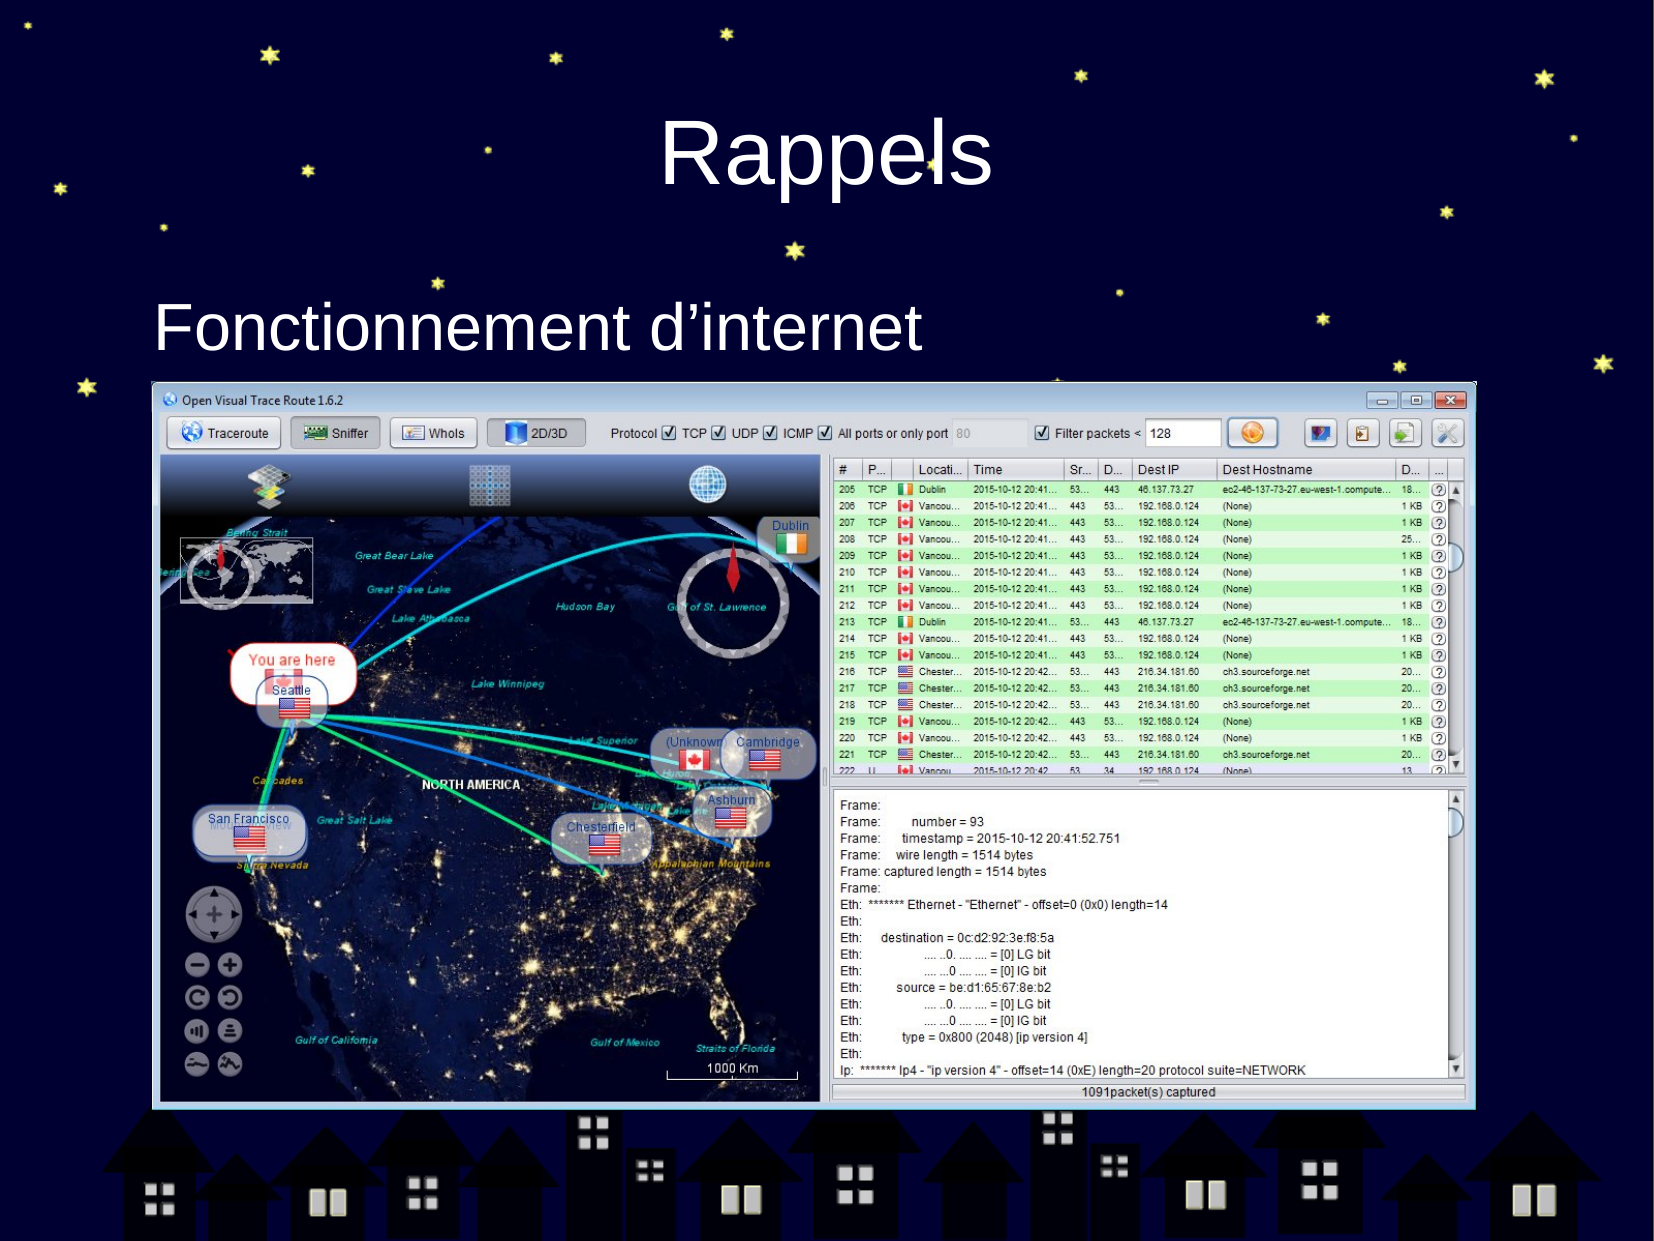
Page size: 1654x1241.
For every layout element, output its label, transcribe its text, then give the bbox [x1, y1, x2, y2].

picture [0, 0, 1654, 1241]
title Rappels [82, 49, 1571, 257]
list Fonctionnement d’internet [82, 290, 1571, 1010]
